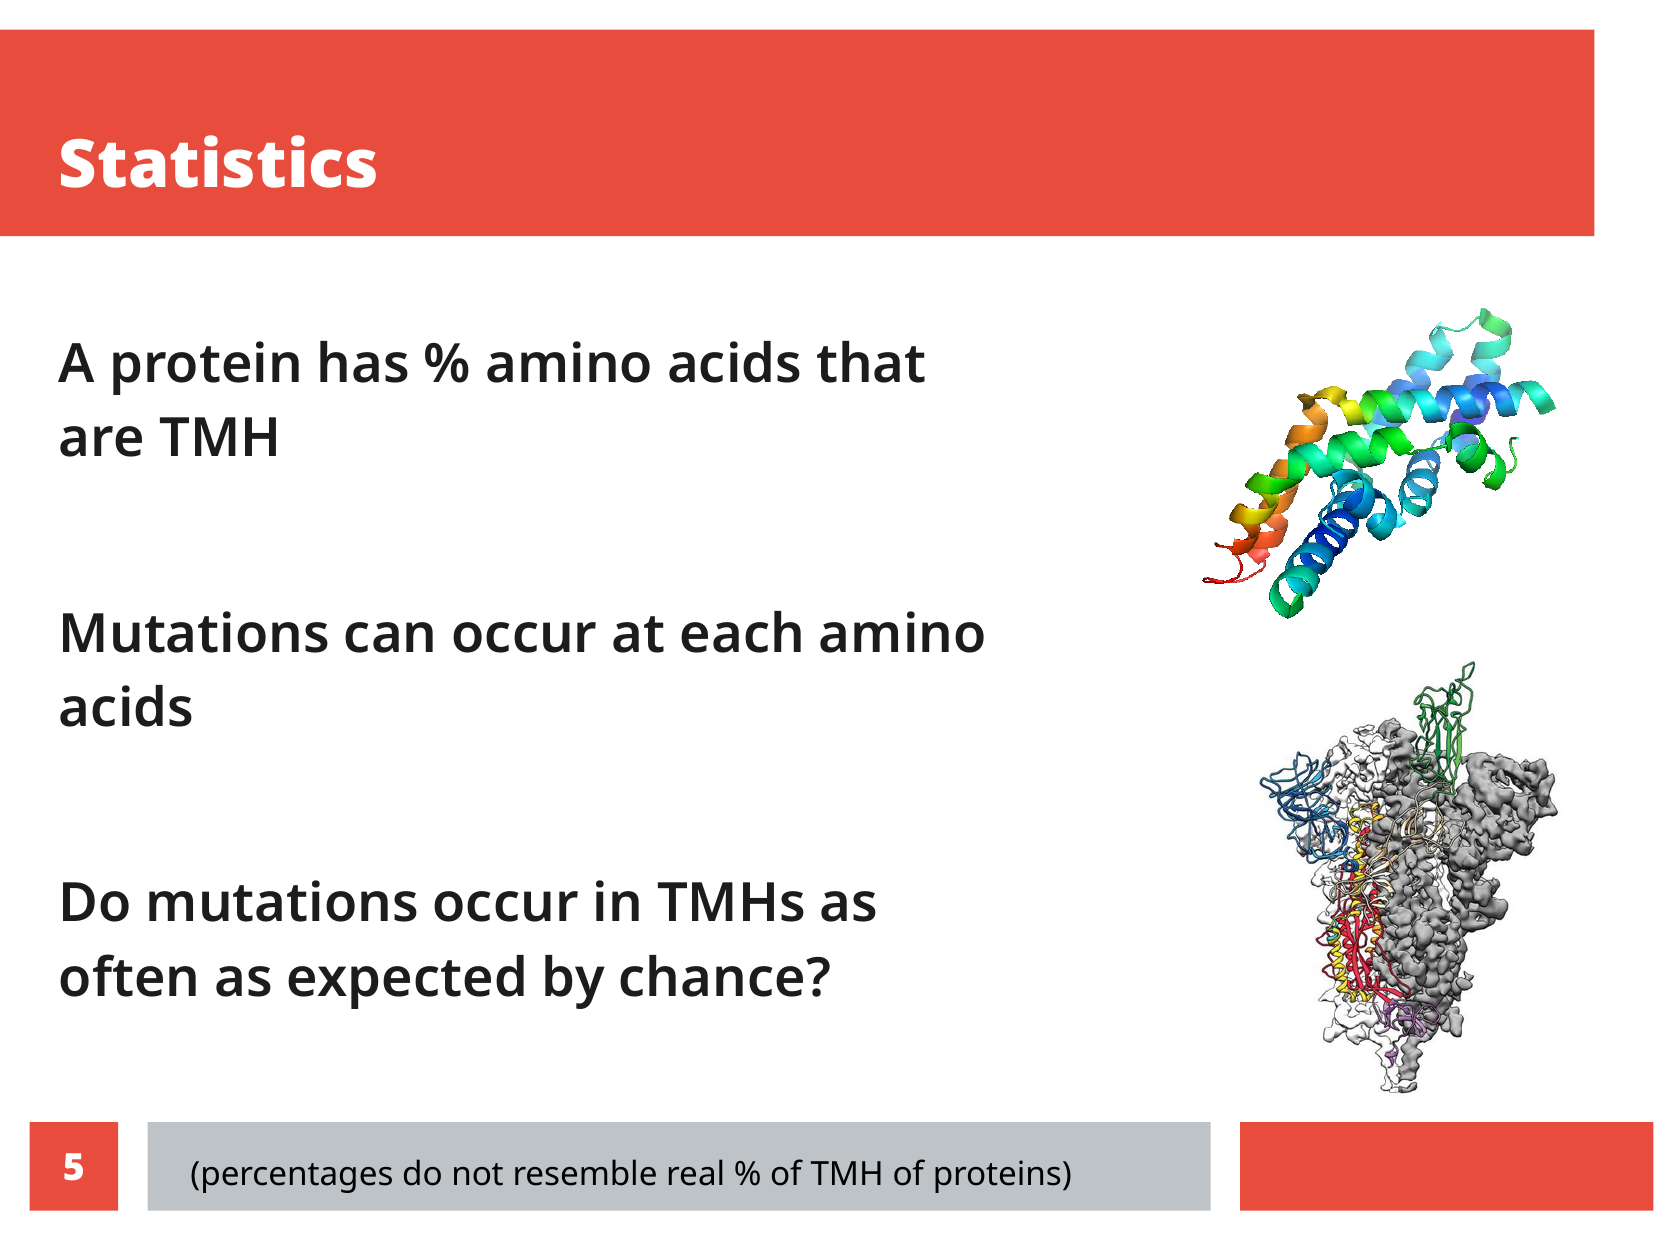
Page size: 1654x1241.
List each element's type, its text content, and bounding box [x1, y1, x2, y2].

text_box (percentages do not resemble real % of TMH of proteins) [175, 1142, 1151, 1196]
title Statistics [59, 59, 1595, 207]
picture [1111, 262, 1643, 1105]
list A protein has % amino acids that are TMH Mutations can occur at each amino acids Do mutations occur in TMHs as often as expected by chance? [59, 324, 1006, 1093]
